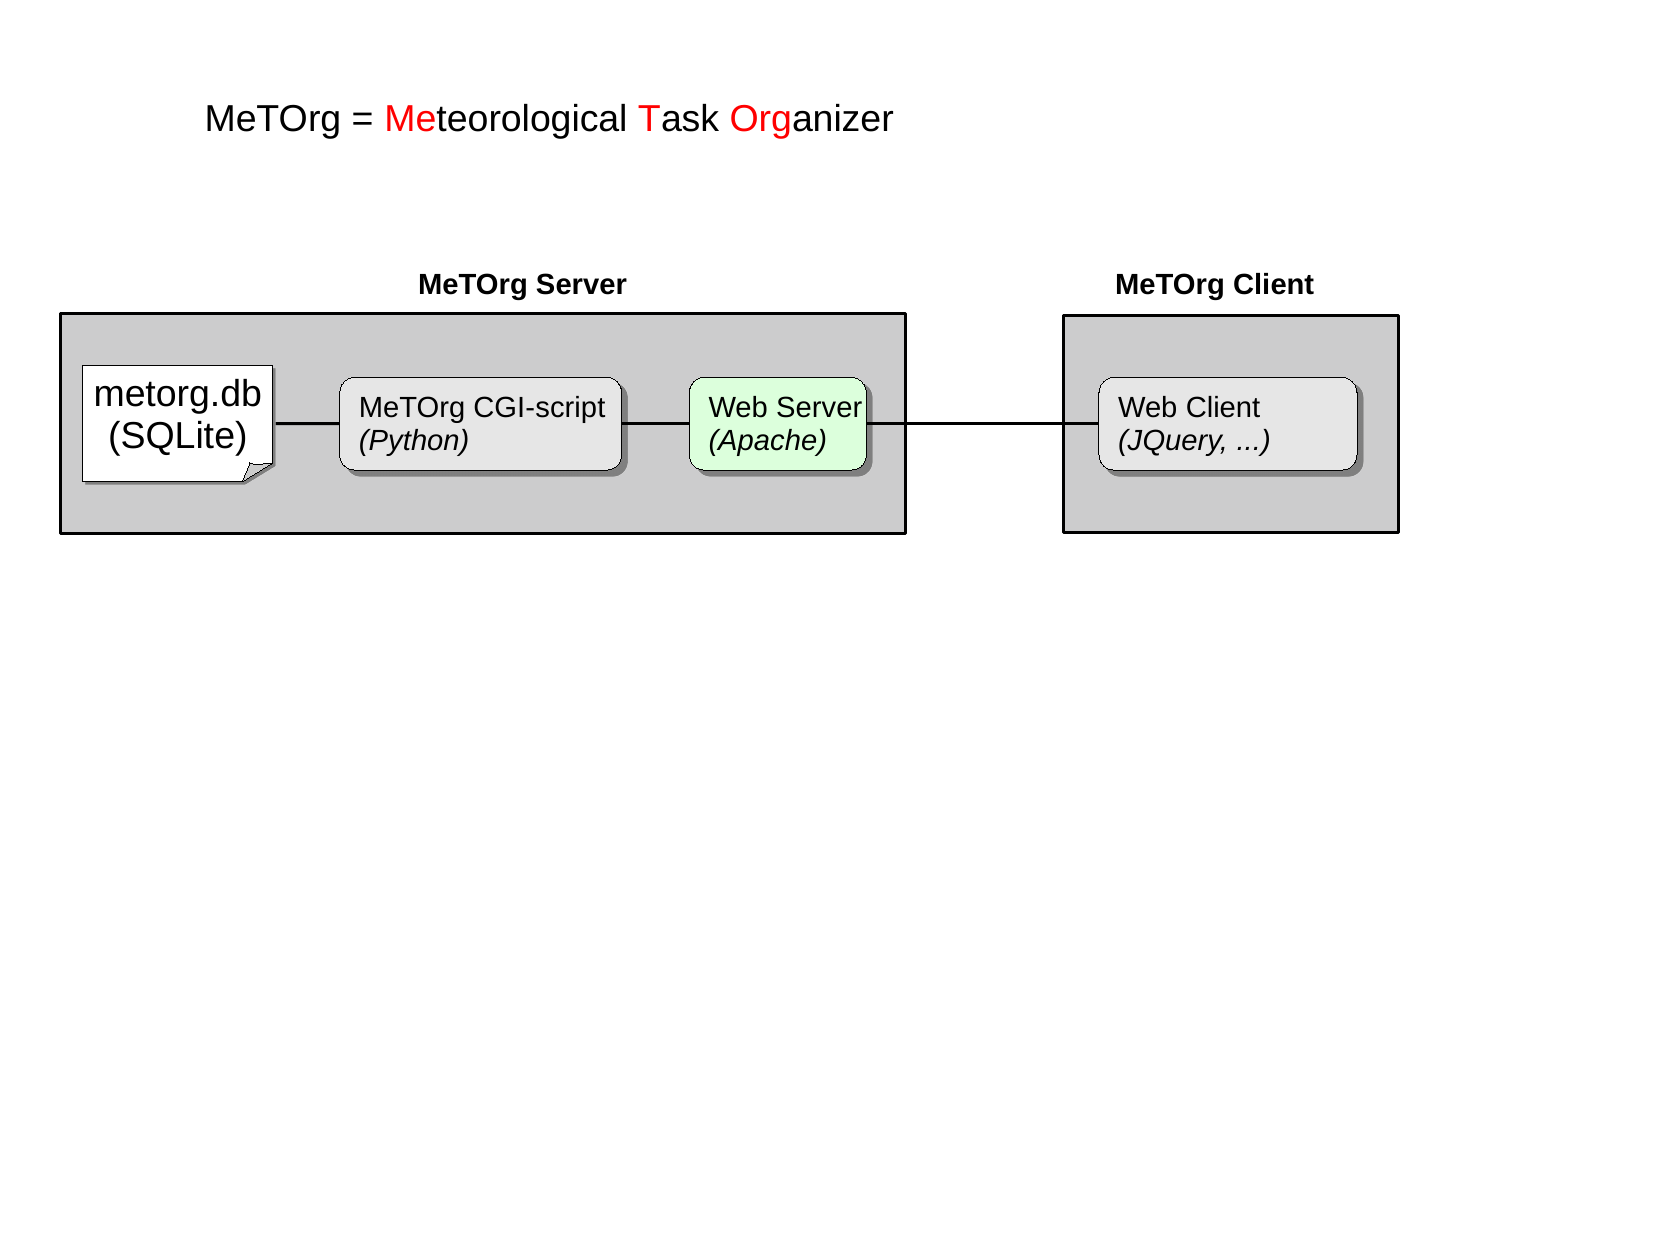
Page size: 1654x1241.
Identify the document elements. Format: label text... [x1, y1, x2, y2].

text_box MeTOrg Client [1100, 260, 1330, 314]
text_box MeTOrg Server [403, 260, 643, 314]
text_box MeTOrg = Meteorological Task Organizer [189, 90, 784, 153]
text_box metorg.db (SQLite) [82, 365, 273, 482]
text_box Web Client (JQuery, ...) [1098, 377, 1358, 471]
text_box [1063, 315, 1399, 533]
text_box Web Server (Apache) [689, 377, 867, 471]
text_box [60, 313, 906, 534]
text_box MeTOrg CGI-script (Python) [339, 377, 622, 471]
